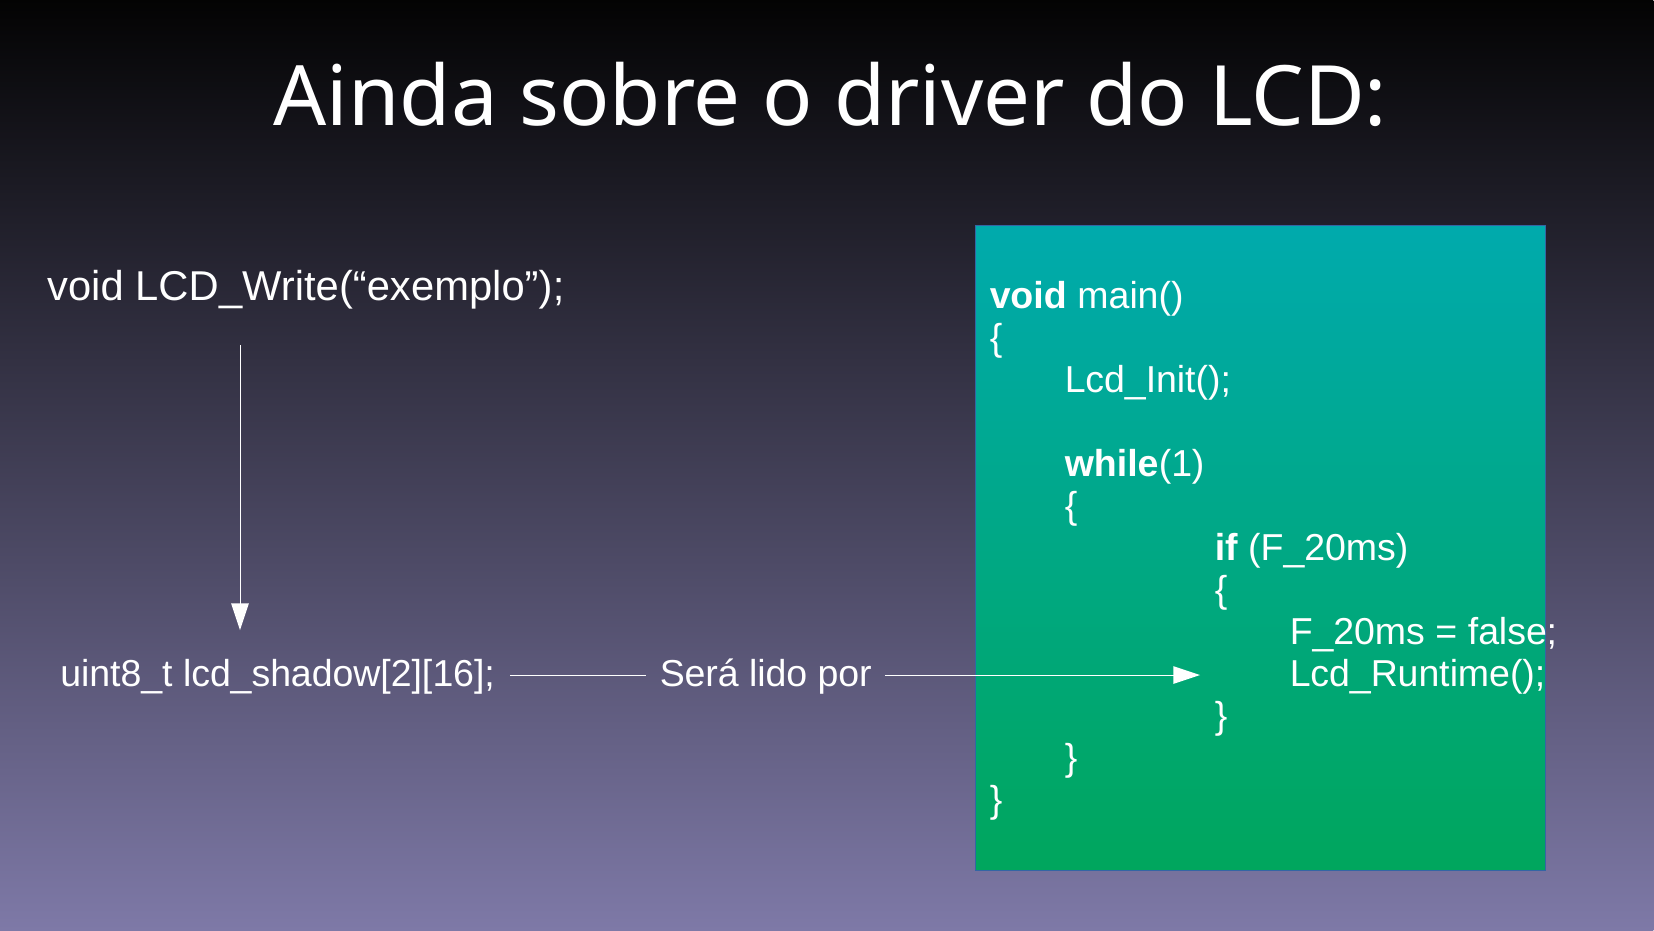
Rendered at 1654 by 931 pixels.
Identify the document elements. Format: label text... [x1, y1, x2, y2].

title Ainda sobre o driver do LCD: [86, 15, 1576, 171]
text_box void main() { Lcd_Init(); while(1) { if (F_20ms) { F_20ms = false; Lcd_Runtime(); } } } [975, 225, 1546, 871]
text_box uint8_t lcd_shadow[2][16]; [45, 645, 511, 702]
text_box void LCD_Write(“exemplo”); [32, 255, 601, 317]
text_box Será lido por [645, 645, 887, 702]
